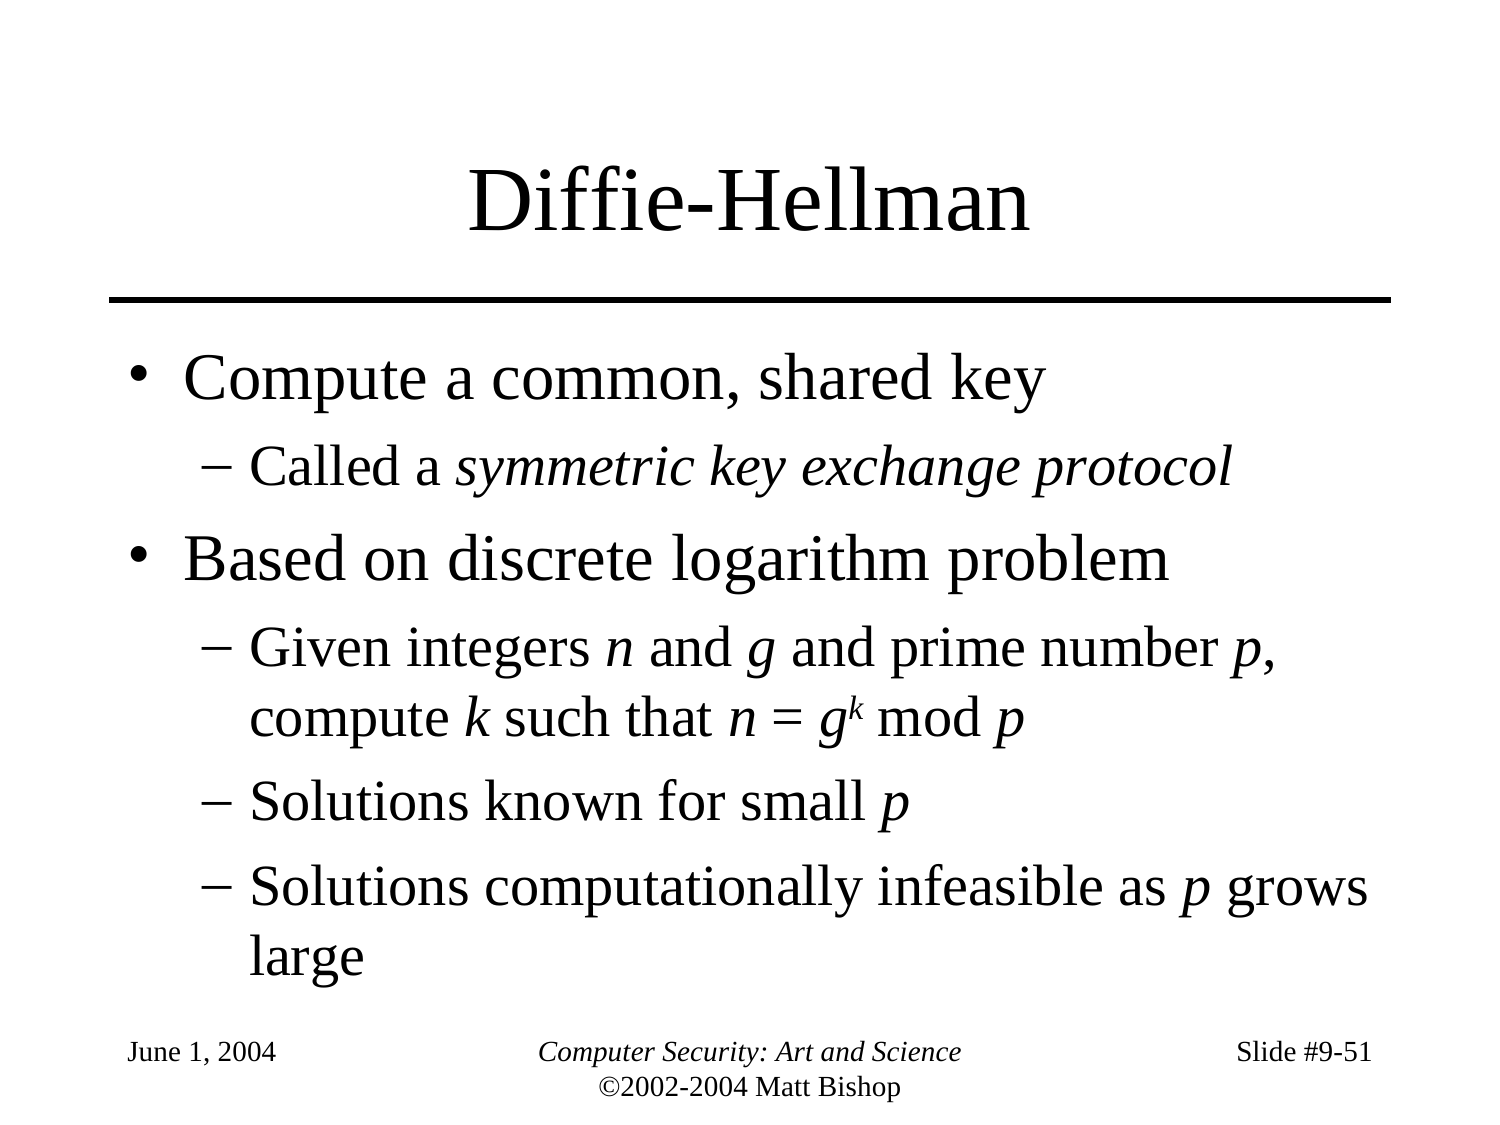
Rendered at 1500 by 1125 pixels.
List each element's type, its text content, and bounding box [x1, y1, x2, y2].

title Diffie-Hellman [112, 99, 1388, 288]
list Compute a common, shared key Called a symmetric key exchange protocol Based on discrete logarithm problem Given integers n and g and prime number p, compute k such that n = gk mod p Solutions known for small p Solutions computationally infeasible as p grows large [112, 324, 1388, 1000]
